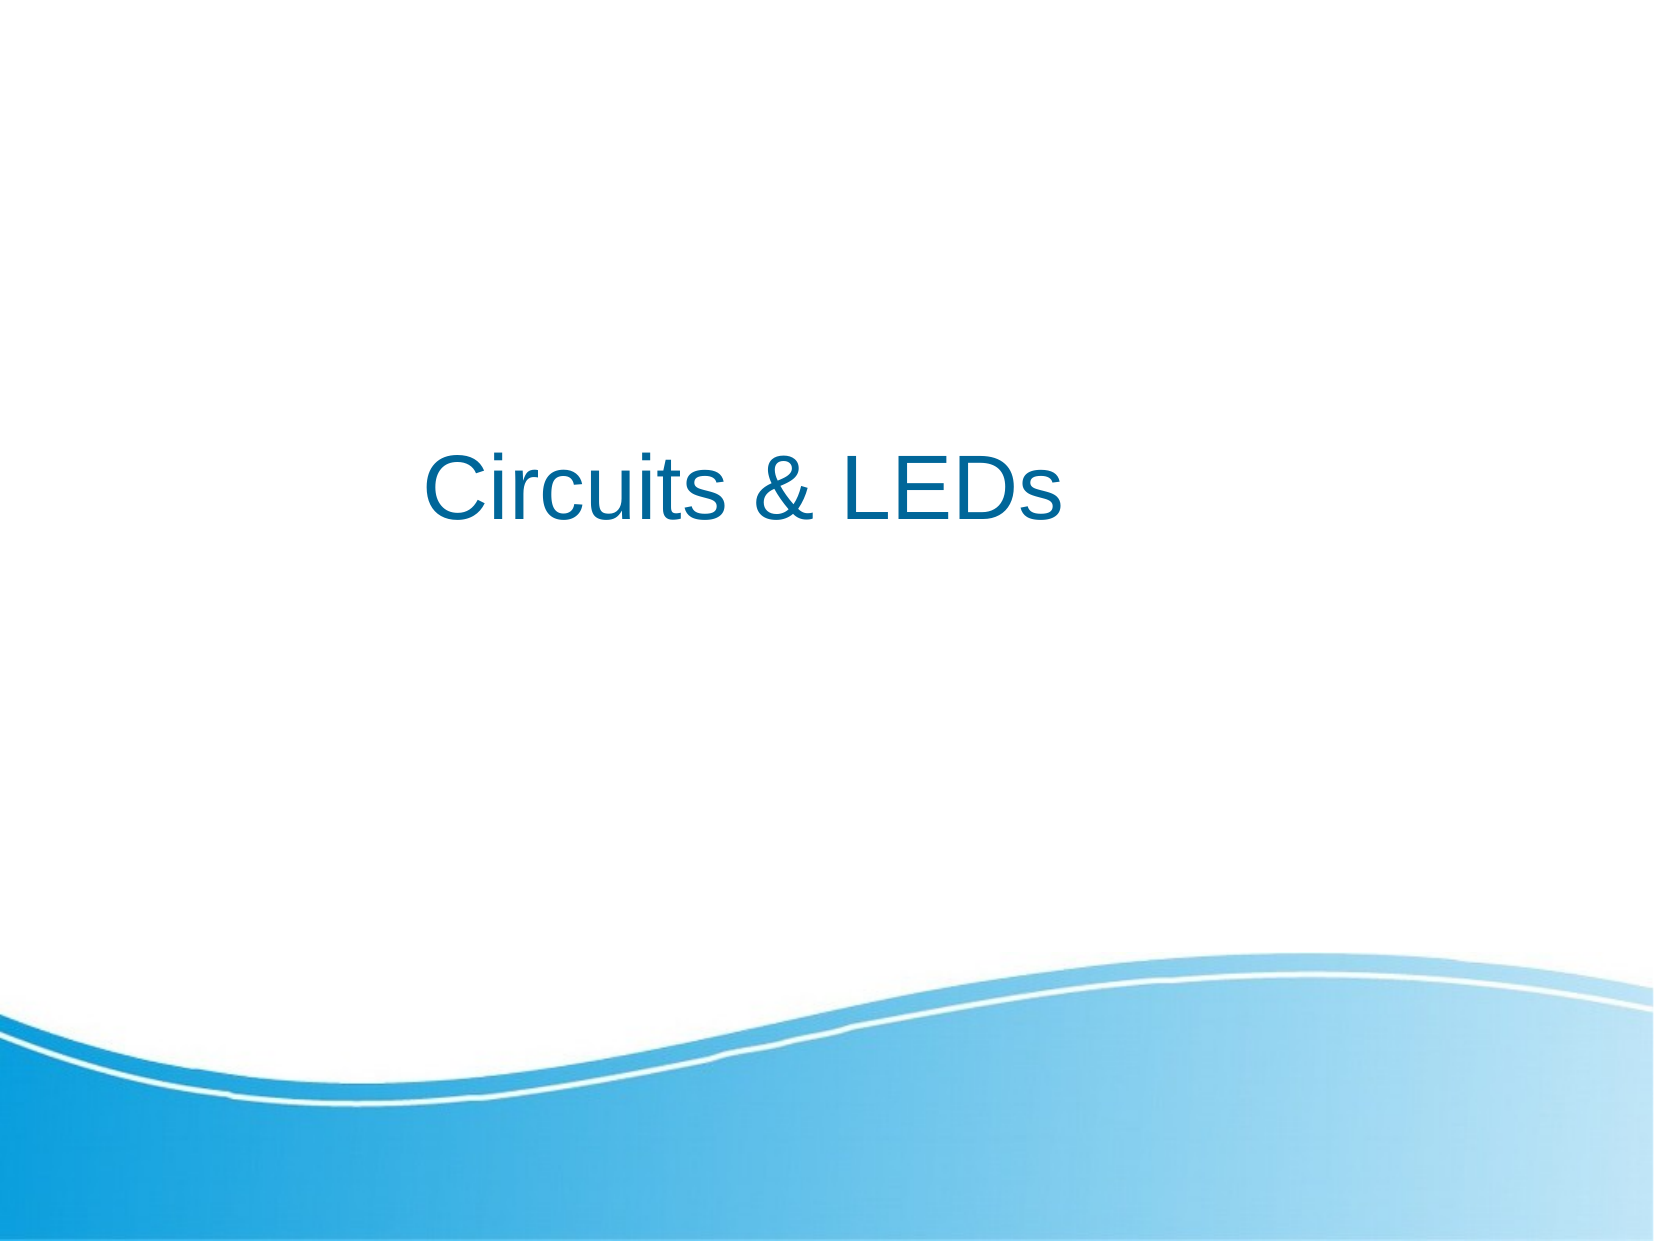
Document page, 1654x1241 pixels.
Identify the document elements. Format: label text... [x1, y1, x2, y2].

title Circuits & LEDs [0, 384, 1489, 592]
picture [0, 952, 1654, 1241]
